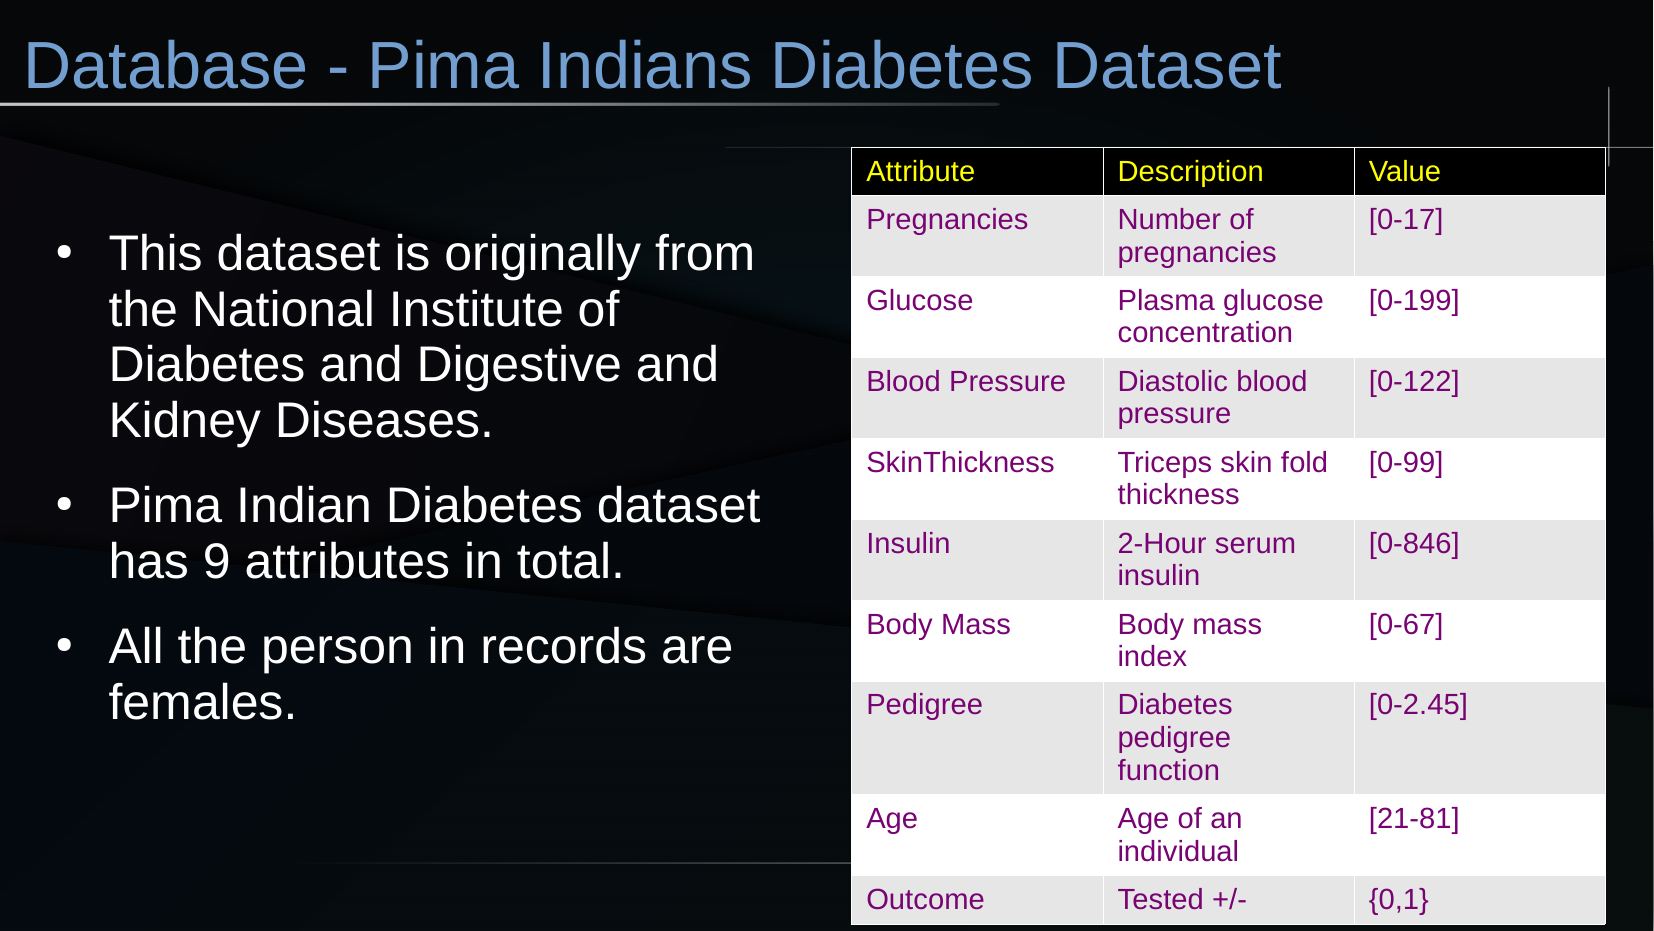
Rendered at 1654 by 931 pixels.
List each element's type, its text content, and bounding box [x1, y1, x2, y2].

table_header Description [1104, 148, 1354, 195]
table_cell Outcome [852, 876, 1103, 924]
table_header Value [1355, 148, 1605, 195]
table_cell [0-67] [1355, 601, 1605, 681]
table_cell Pregnancies [852, 196, 1103, 276]
table_cell 2-Hour serum insulin [1104, 520, 1354, 600]
table_cell Insulin [852, 520, 1103, 600]
picture [0, 0, 1654, 931]
table_cell Number of pregnancies [1104, 196, 1354, 276]
table_cell [0-99] [1355, 439, 1605, 519]
table_cell [0-199] [1355, 277, 1605, 357]
table_cell [0-17] [1355, 196, 1605, 276]
table_cell Tested +/- [1104, 876, 1354, 924]
table_cell {0,1} [1355, 876, 1605, 924]
table_cell Age of an individual [1104, 795, 1354, 875]
table_cell Glucose [852, 277, 1103, 357]
table_cell Diastolic blood pressure [1104, 358, 1354, 438]
table_cell Blood Pressure [852, 358, 1103, 438]
list This dataset is originally from the National Institute of Diabetes and Digestive and Kidney Diseases. Pima Indian Diabetes dataset has 9 attributes in total. All the person in records are females. [37, 225, 766, 773]
table_cell Body mass index [1104, 601, 1354, 681]
table_cell Pedigree [852, 682, 1103, 794]
table_cell Plasma glucose concentration [1104, 277, 1354, 357]
table_cell [0-2.45] [1355, 682, 1605, 794]
table_cell [21-81] [1355, 795, 1605, 875]
table_cell SkinThickness [852, 439, 1103, 519]
table_cell Body Mass [852, 601, 1103, 681]
title Database - Pima Indians Diabetes Dataset [23, 11, 1589, 119]
table_cell Triceps skin fold thickness [1104, 439, 1354, 519]
table_cell Age [852, 795, 1103, 875]
table_cell [0-846] [1355, 520, 1605, 600]
table_header Attribute [852, 148, 1103, 195]
table_cell [0-122] [1355, 358, 1605, 438]
table_cell Diabetes pedigree function [1104, 682, 1354, 794]
